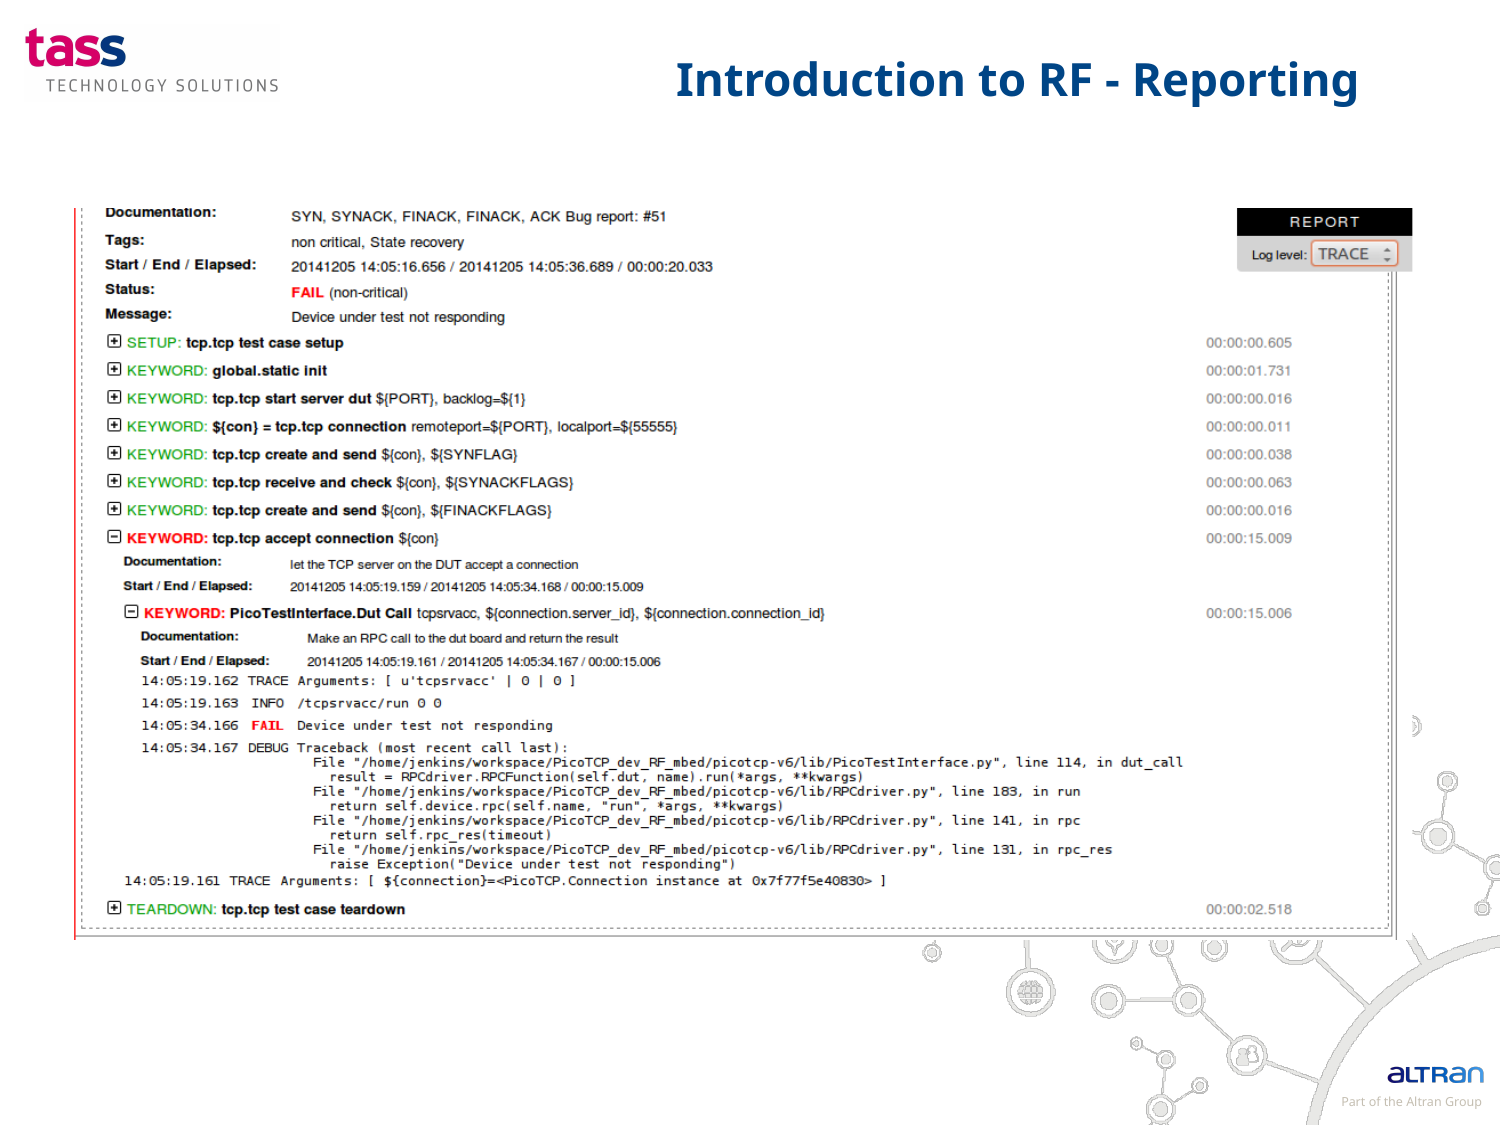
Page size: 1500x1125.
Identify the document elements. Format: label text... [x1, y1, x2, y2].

picture [1385, 1064, 1485, 1087]
picture [24, 24, 280, 102]
picture [74, 208, 1413, 1125]
title Introduction to RF - Reporting [336, 30, 1375, 126]
